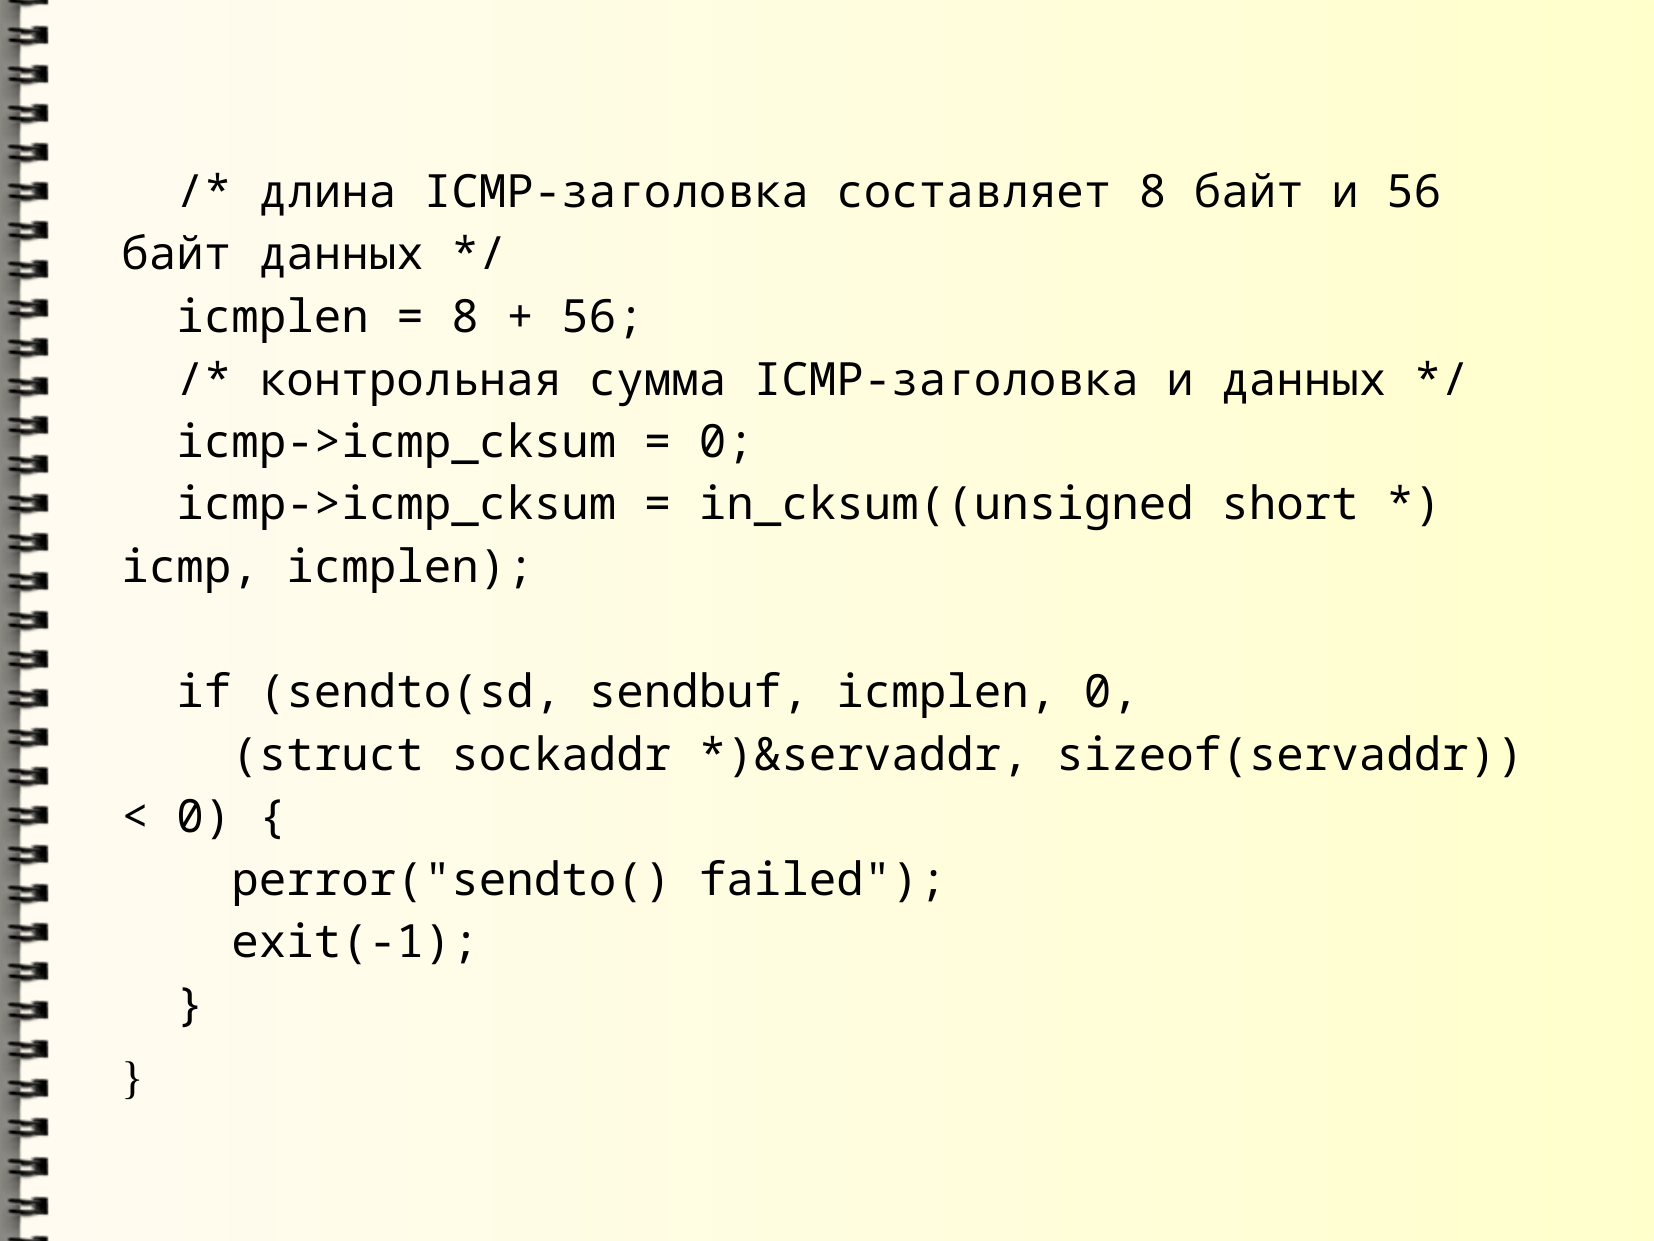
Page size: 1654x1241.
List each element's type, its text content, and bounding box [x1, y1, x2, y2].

subtitle /* длина ICMP-заголовка составляет 8 байт и 56 байт данных */ icmplen = 8 + 56; /* контрольная сумма ICMP-заголовка и данных */ icmp->icmp_cksum = 0; icmp->icmp_cksum = in_cksum((unsigned short *) icmp, icmplen); if (sendto(sd, sendbuf, icmplen, 0, (struct sockaddr *)&servaddr, sizeof(servaddr)) < 0) { perror("sendto() failed"); exit(-1); } } [121, 110, 1534, 1156]
picture [0, 0, 1654, 1241]
